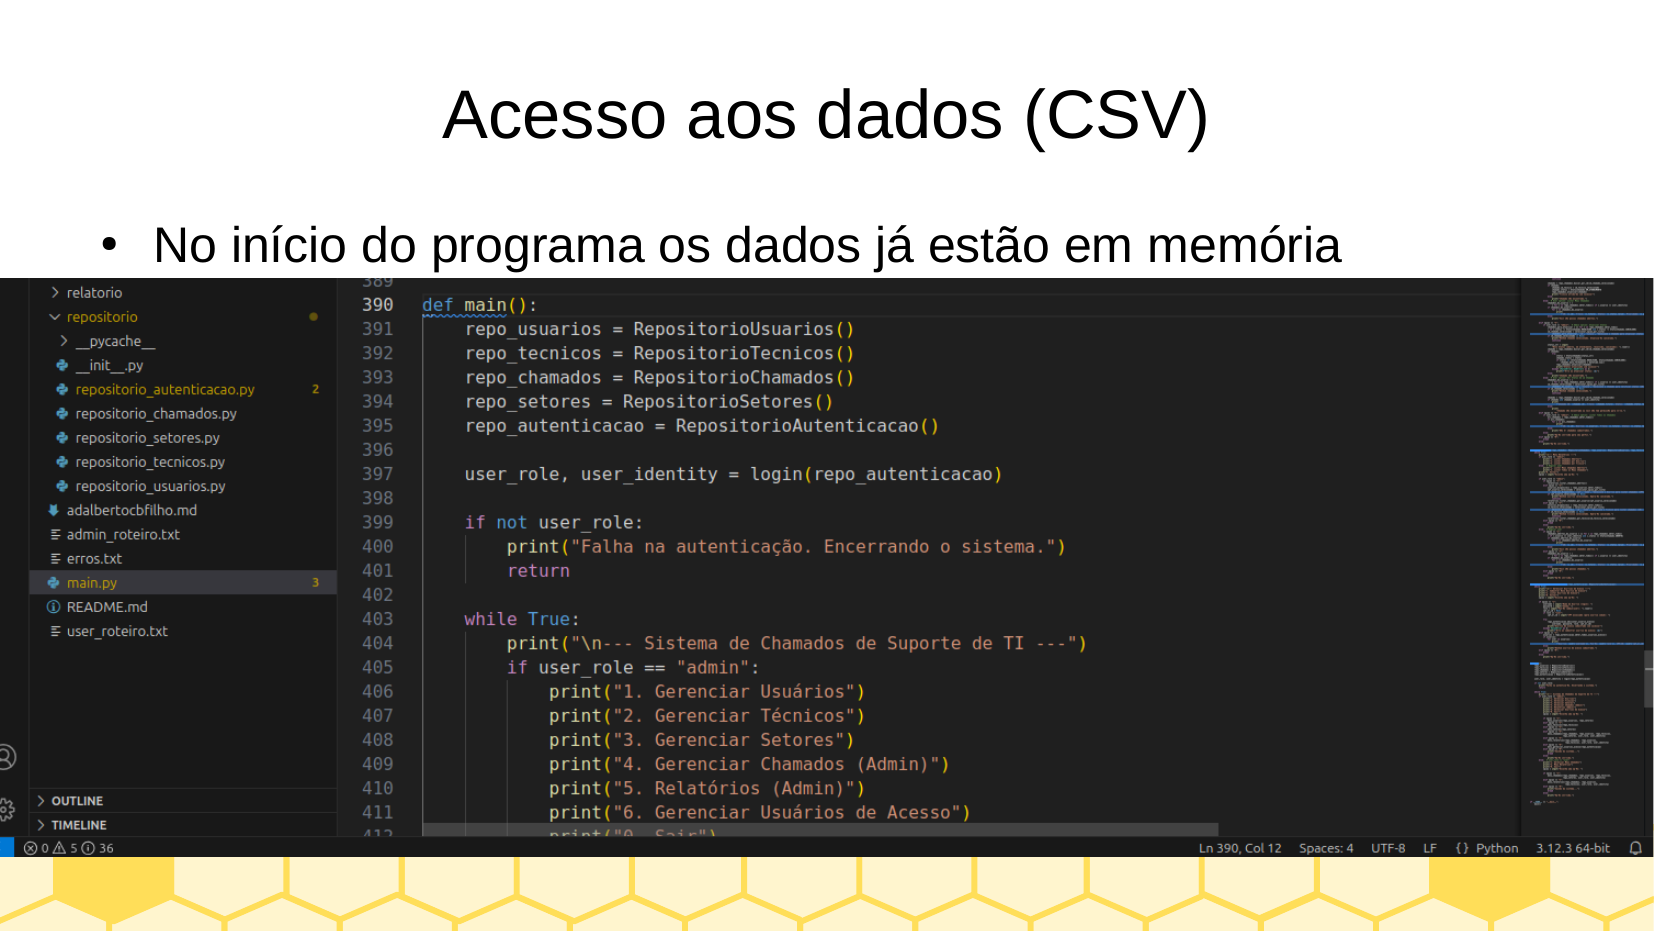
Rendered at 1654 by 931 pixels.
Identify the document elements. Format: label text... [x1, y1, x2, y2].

list No início do programa os dados já estão em memória [82, 217, 1506, 278]
picture [0, 278, 1654, 857]
title Acesso aos dados (CSV) [82, 37, 1571, 193]
